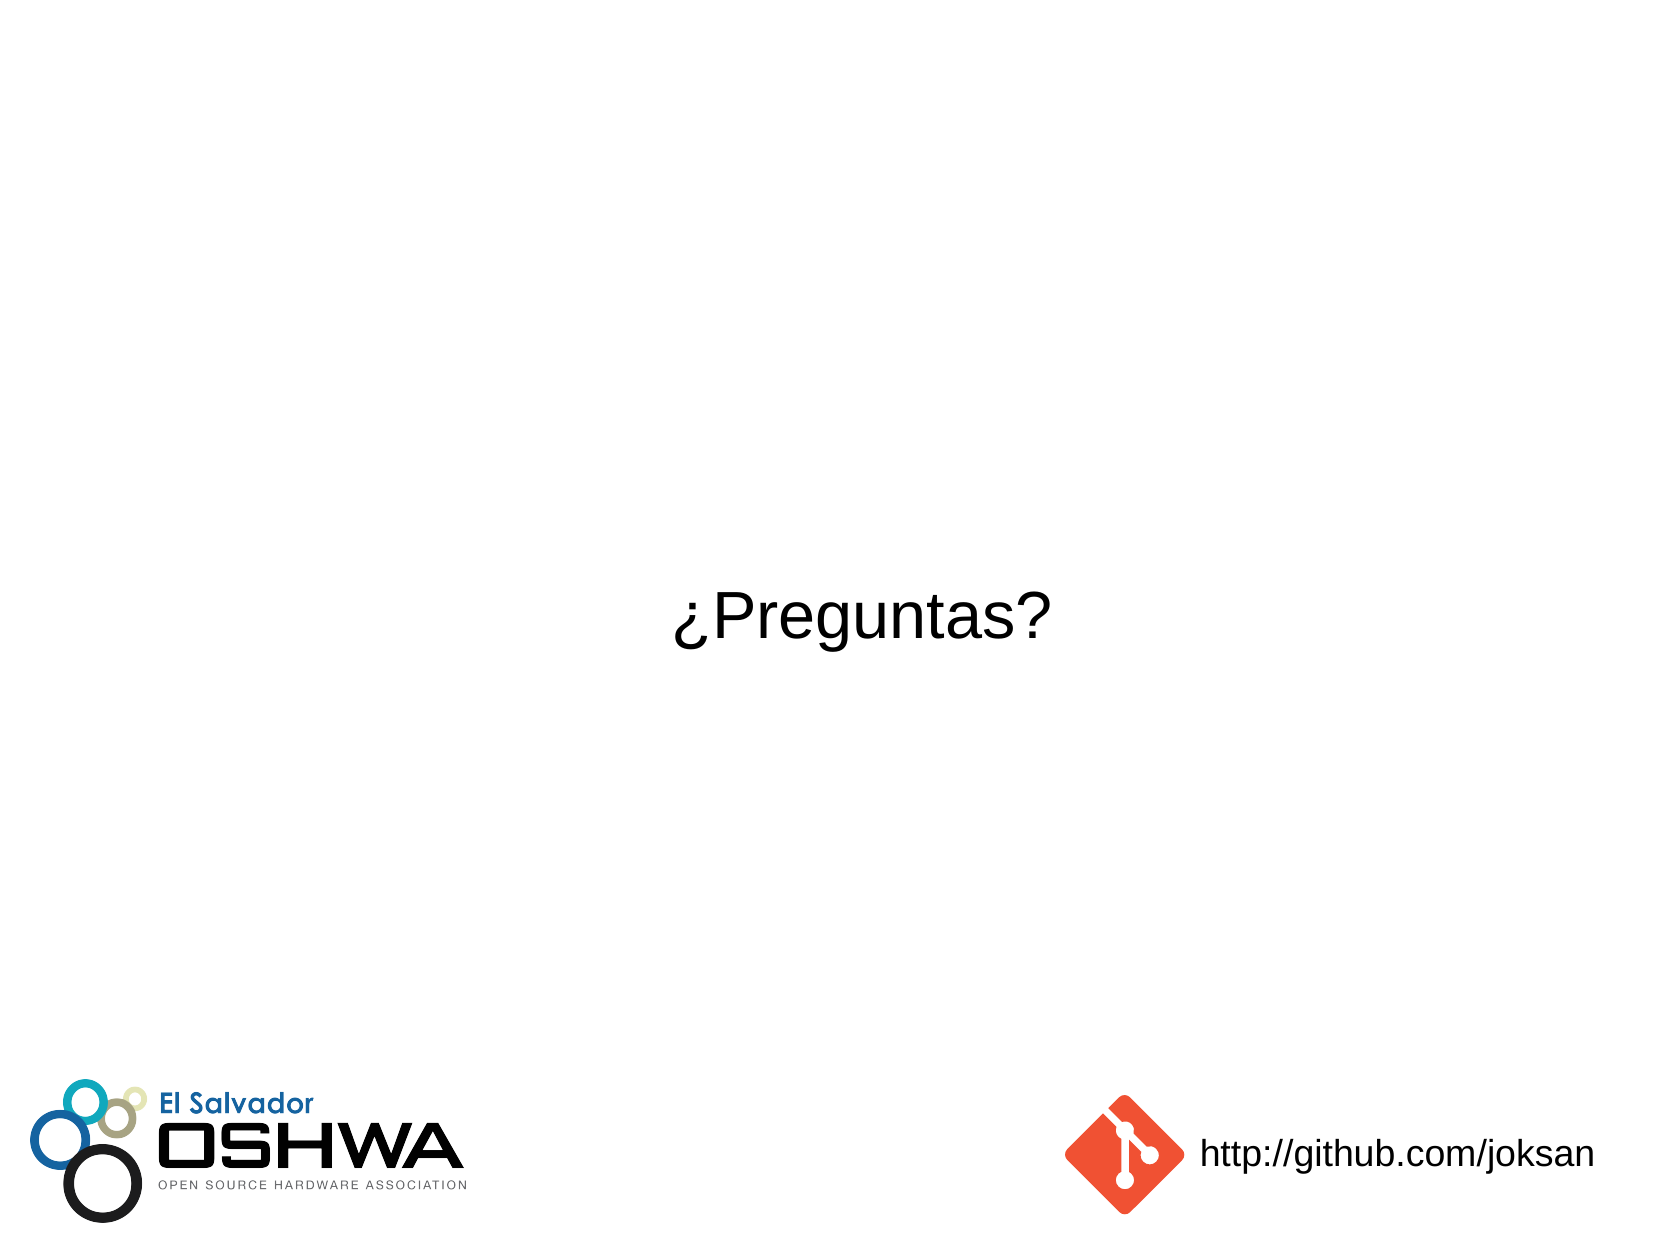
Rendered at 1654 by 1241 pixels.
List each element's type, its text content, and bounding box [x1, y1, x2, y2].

list ¿Preguntas? [82, 577, 1571, 663]
picture [30, 1079, 466, 1224]
picture [1065, 1095, 1185, 1215]
text_box http://github.com/joksan [1185, 1125, 1611, 1182]
